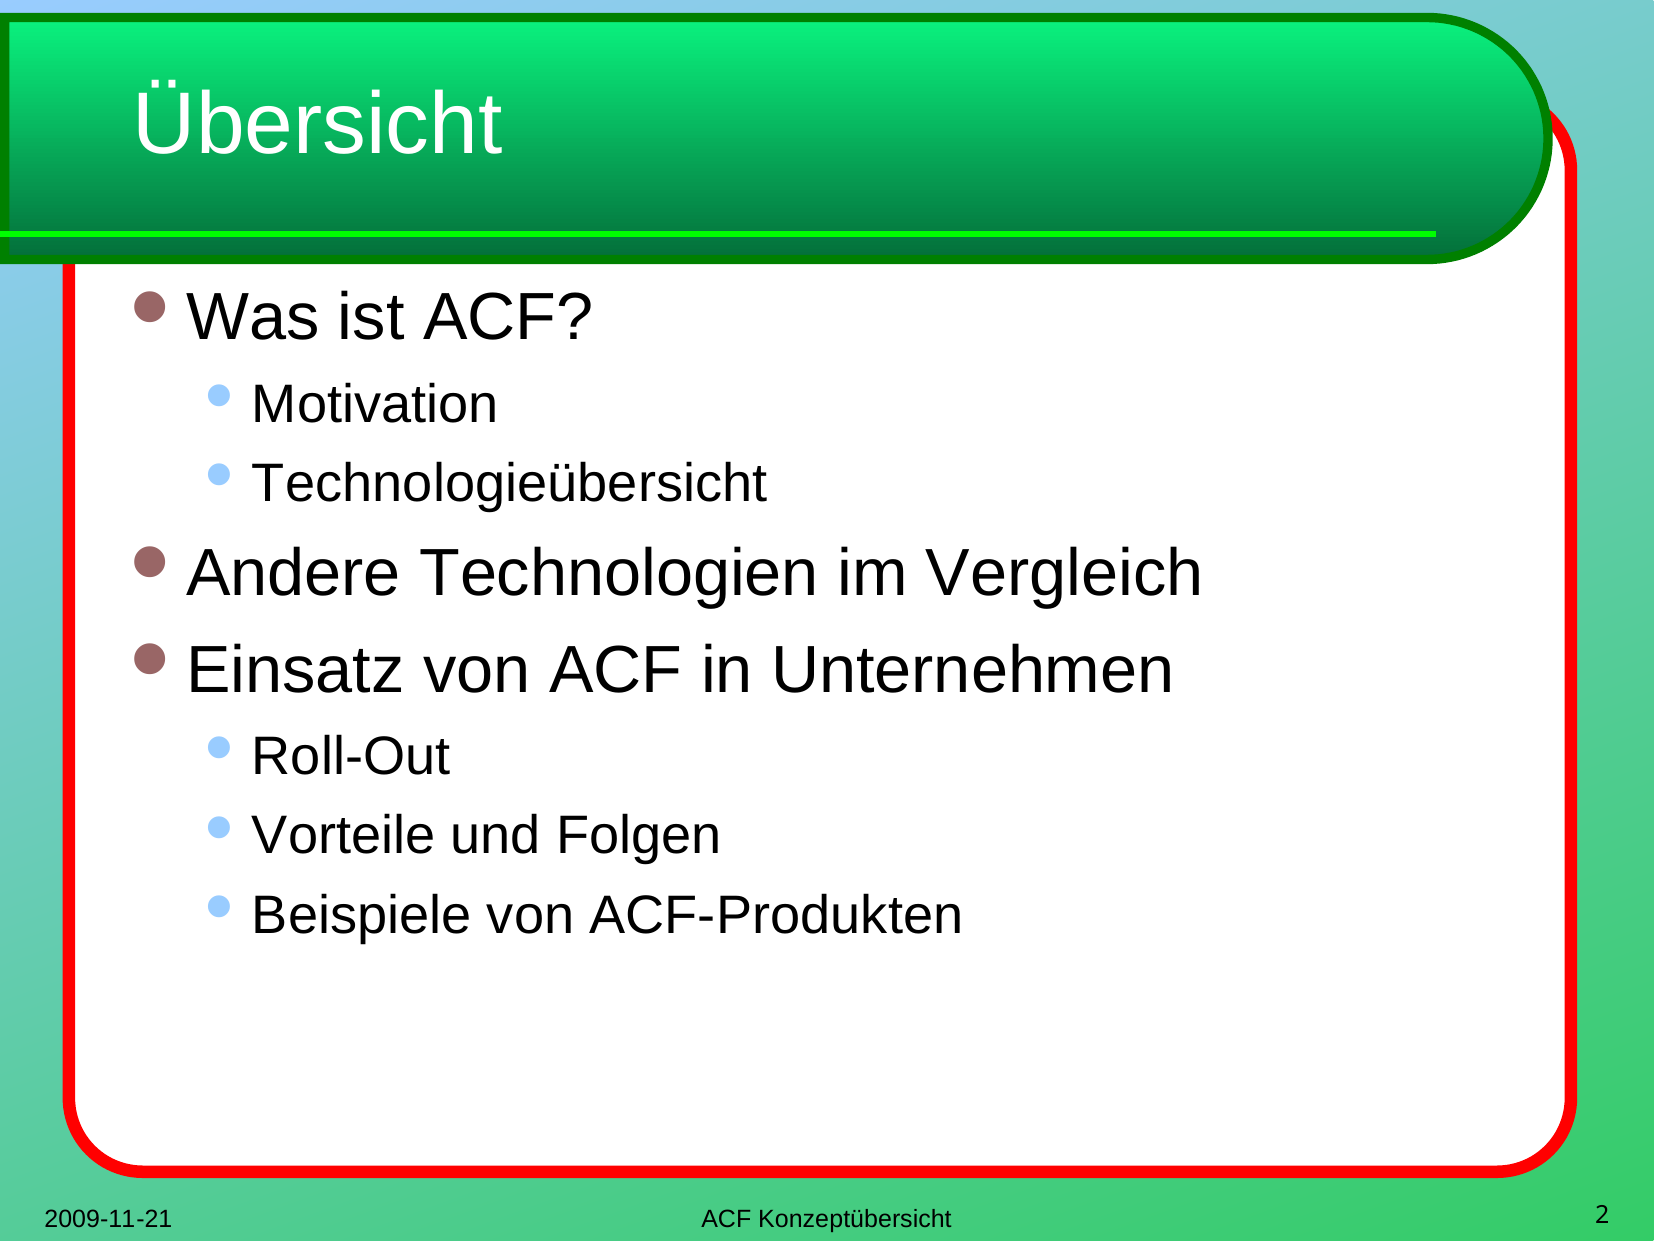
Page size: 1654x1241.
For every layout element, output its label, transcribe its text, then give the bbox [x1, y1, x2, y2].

title Übersicht [118, 0, 1531, 237]
list Was ist ACF? Motivation Technologieübersicht Andere Technologien im Vergleich Einsatz von ACF in Unternehmen Roll-Out Vorteile und Folgen Beispiele von ACF-Produkten [115, 265, 1506, 1116]
